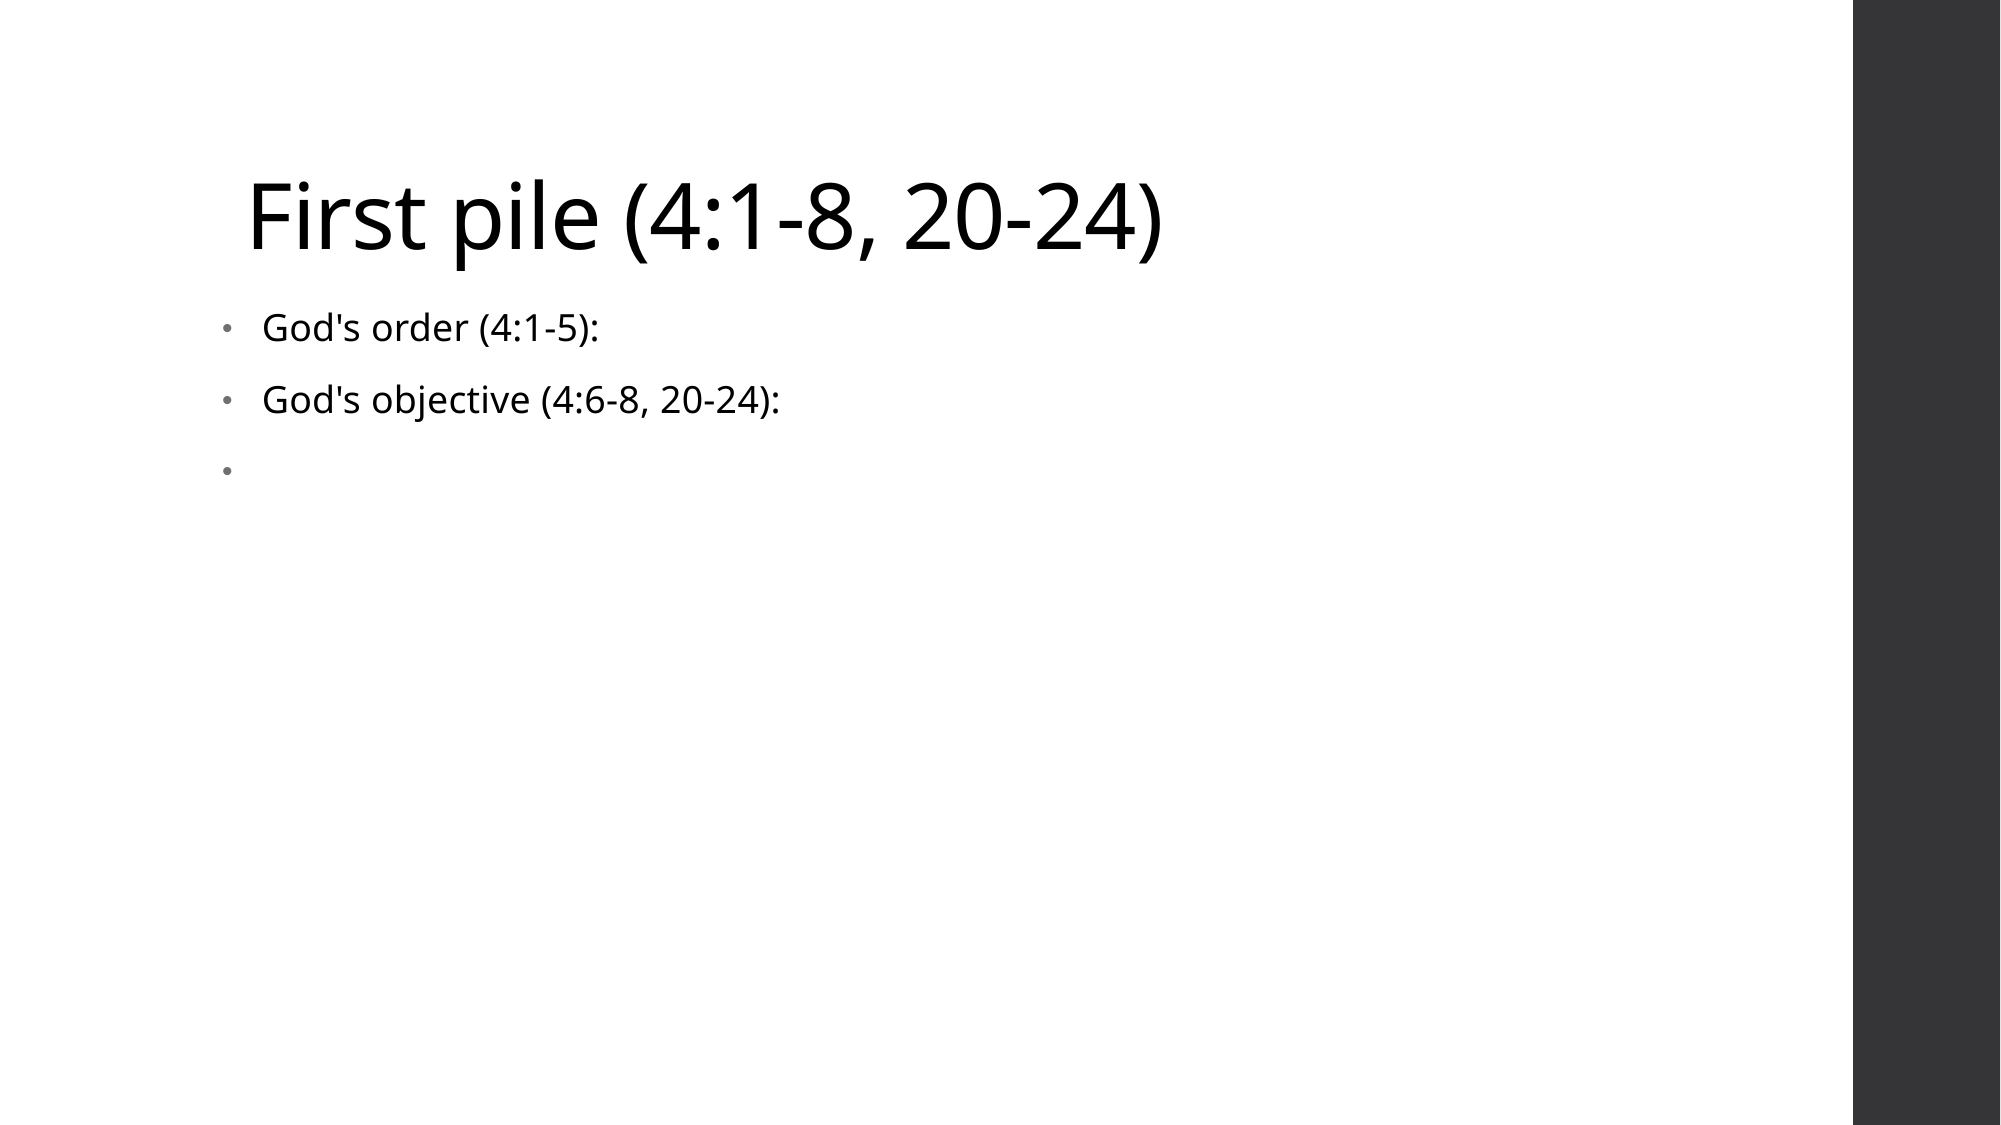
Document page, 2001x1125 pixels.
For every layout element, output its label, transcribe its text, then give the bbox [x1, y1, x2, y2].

list God's order (4:1-5): God's objective (4:6-8, 20-24): [206, 299, 1617, 1014]
title First pile (4:1-8, 20-24) [206, 60, 1797, 278]
